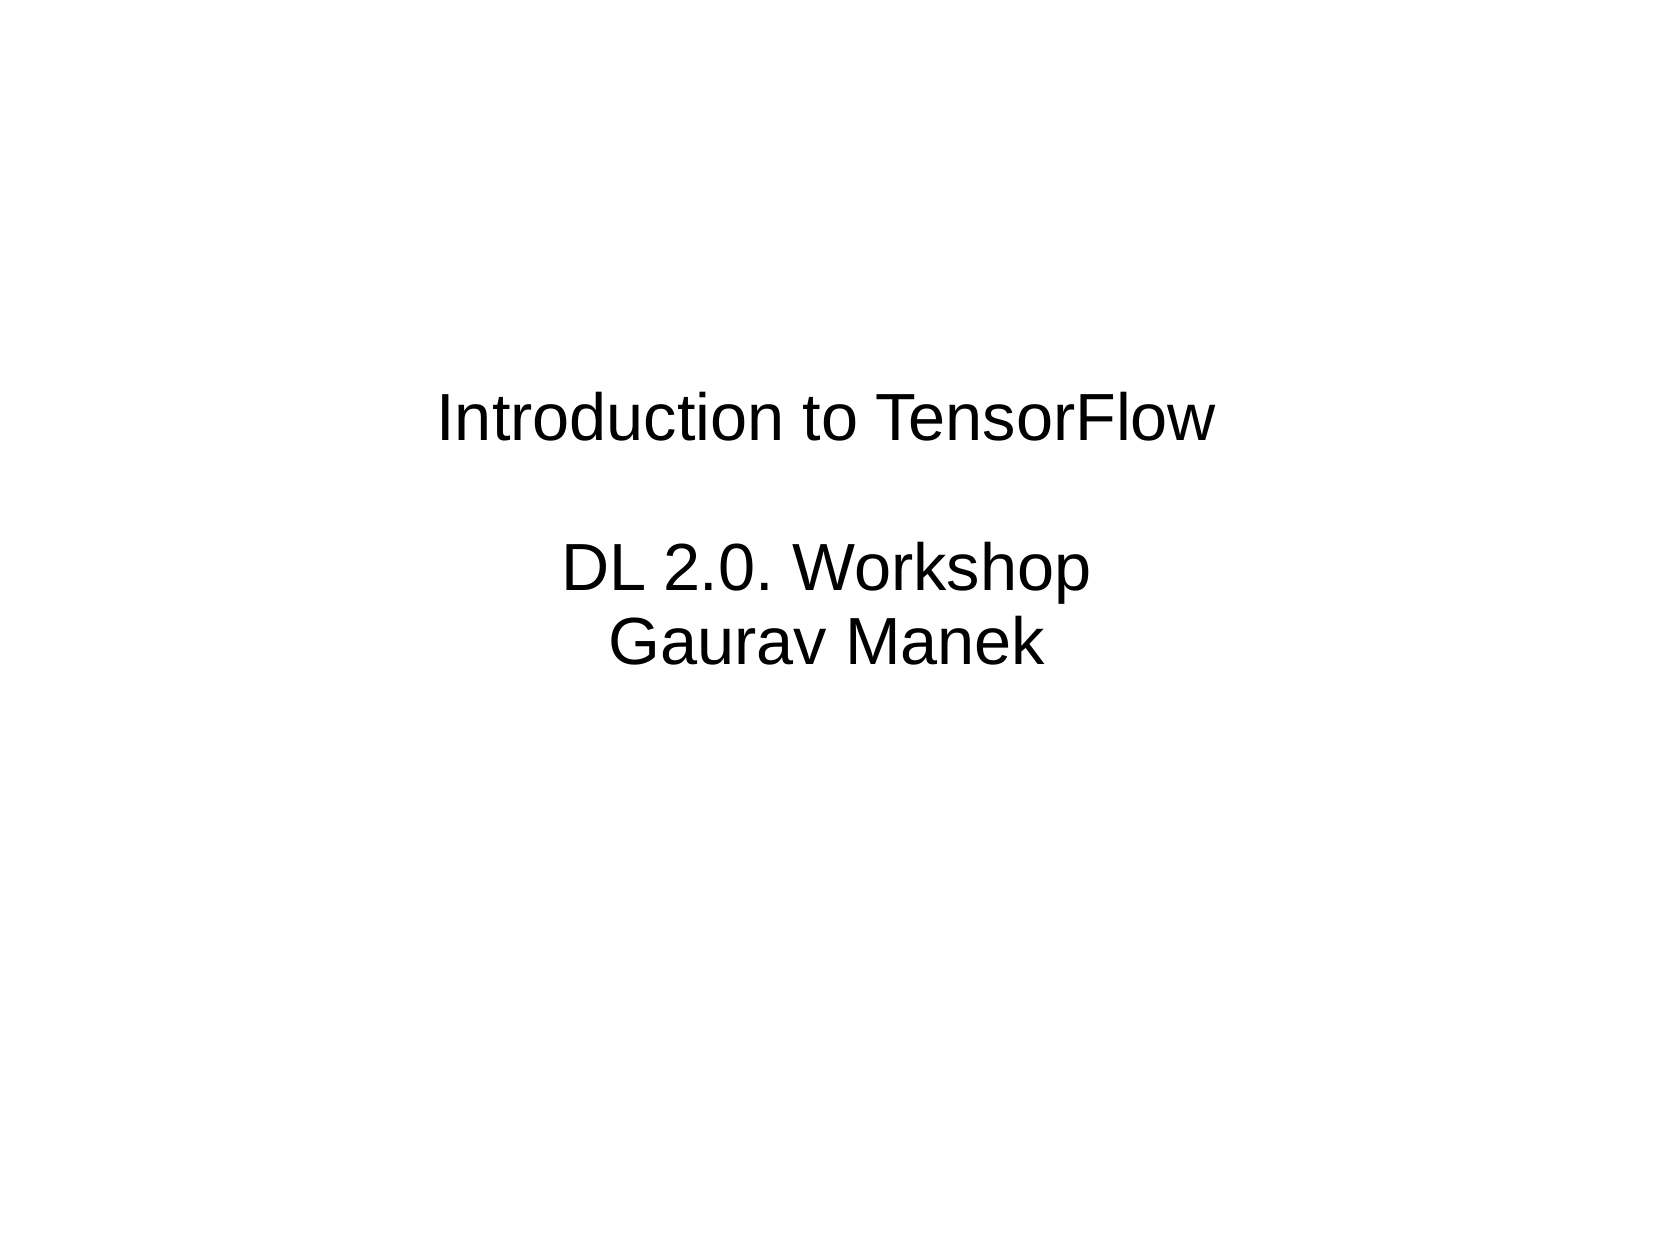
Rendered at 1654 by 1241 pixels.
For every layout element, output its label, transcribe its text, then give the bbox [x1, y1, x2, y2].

subtitle Introduction to TensorFlow DL 2.0. Workshop Gaurav Manek [82, 49, 1571, 1010]
